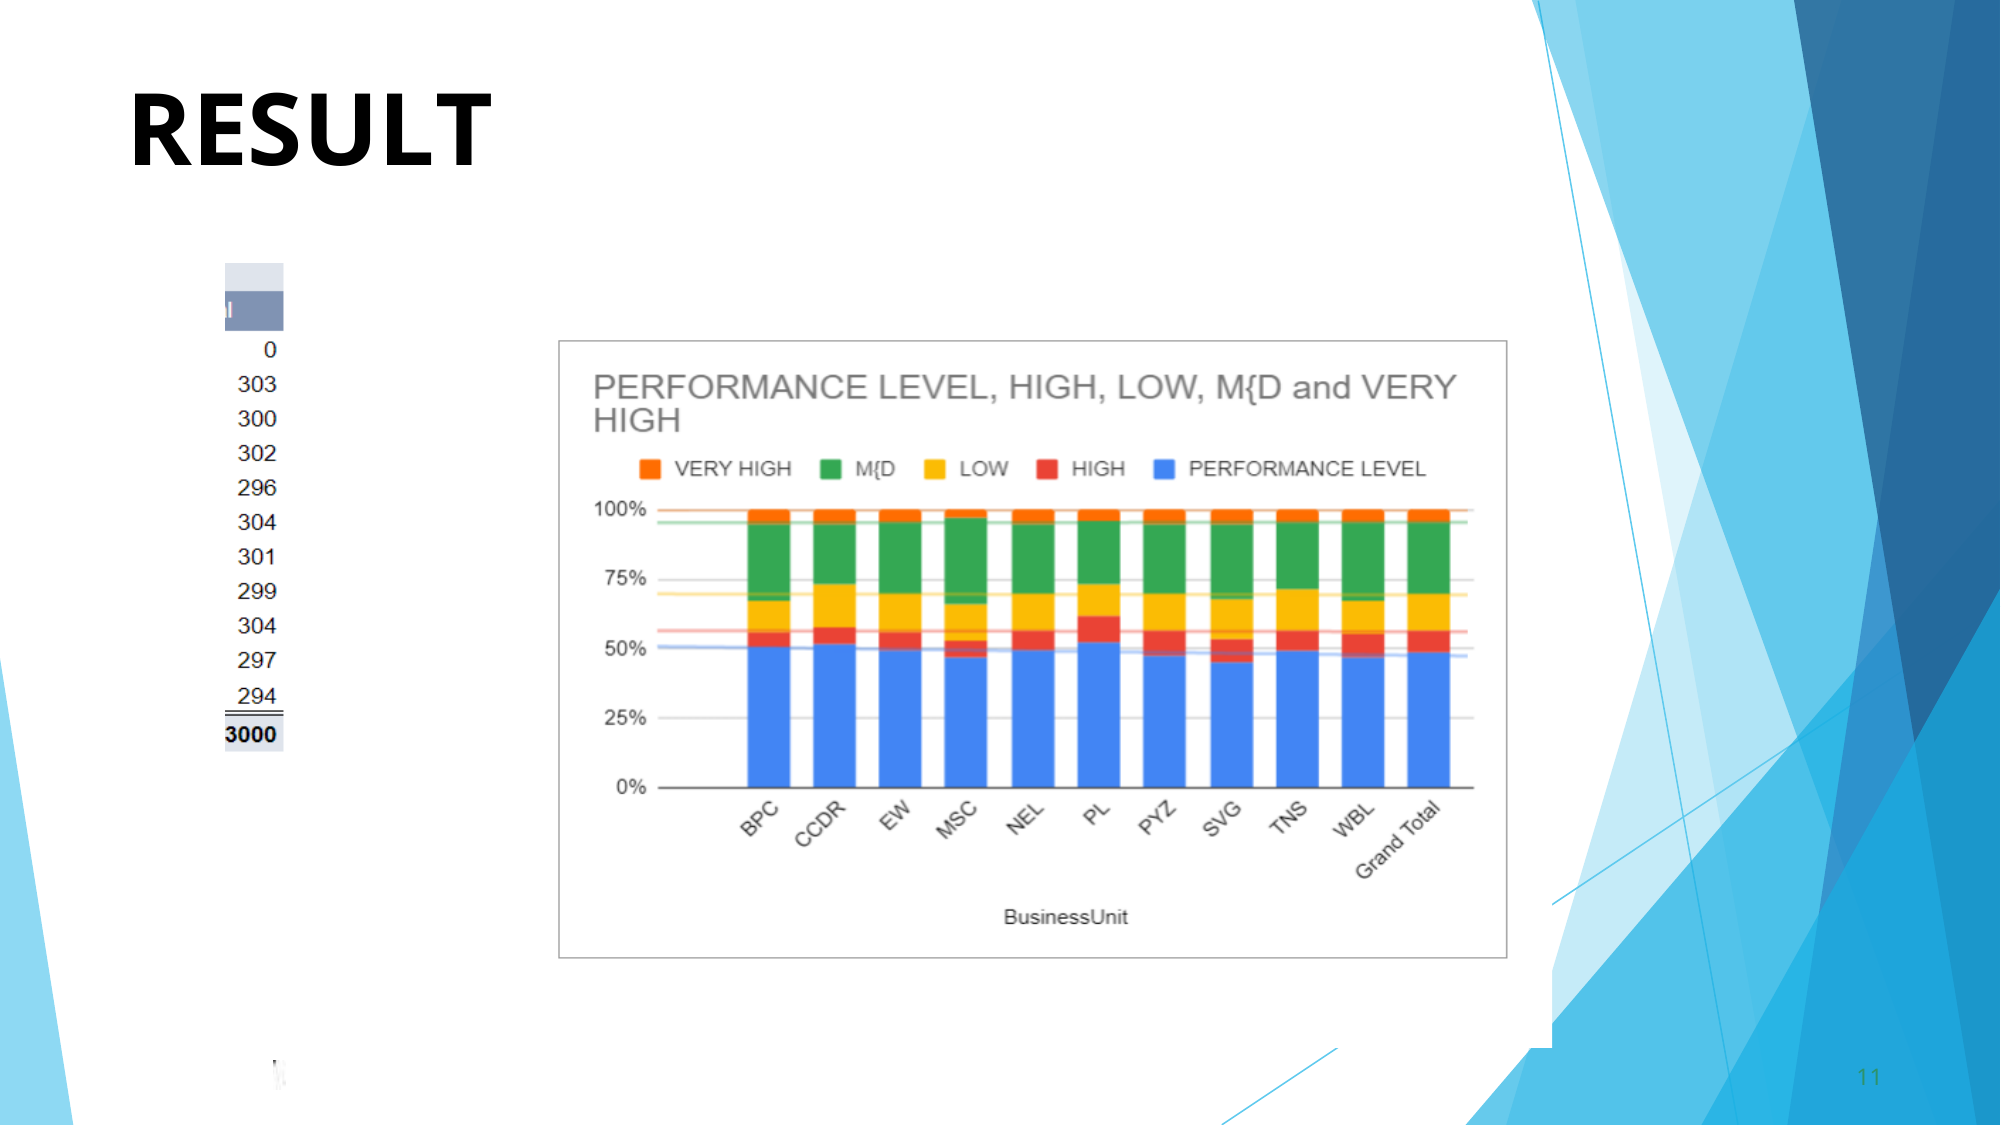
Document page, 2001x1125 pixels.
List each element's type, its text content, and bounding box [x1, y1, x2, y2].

picture [225, 263, 1553, 1048]
title RESULT [123, 63, 524, 205]
text_box <number> [1849, 1061, 1888, 1095]
picture [273, 1060, 286, 1090]
